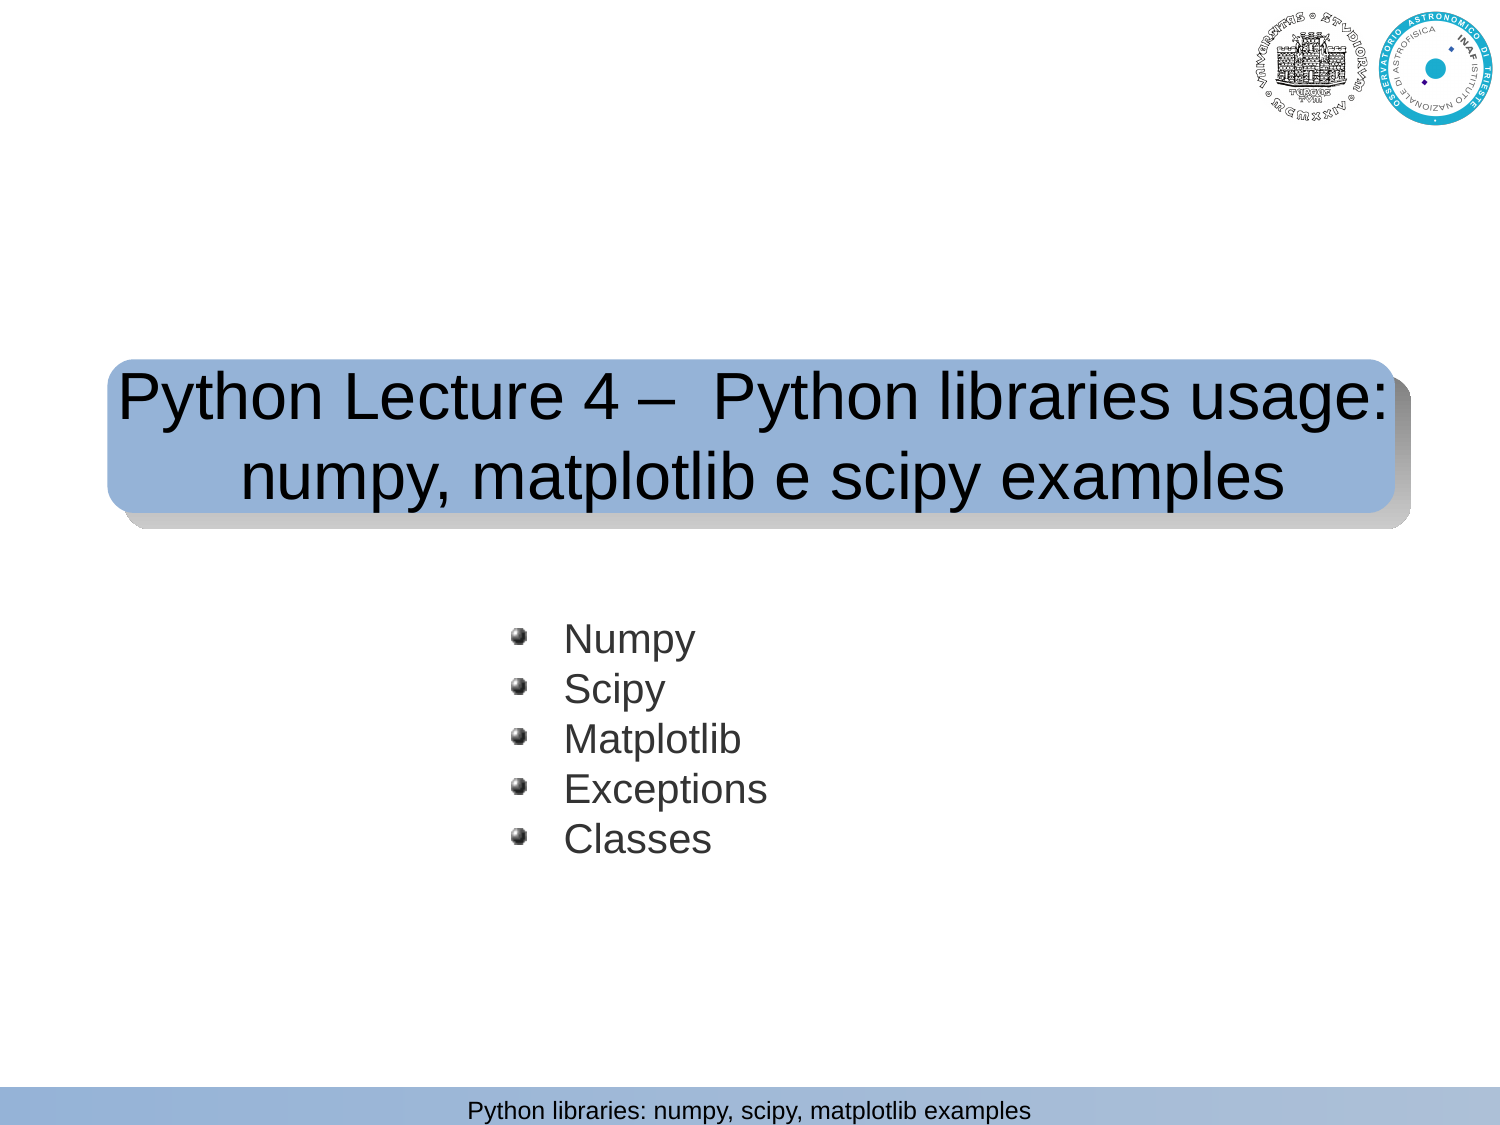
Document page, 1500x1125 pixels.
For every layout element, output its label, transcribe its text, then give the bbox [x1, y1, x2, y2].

picture [1252, 0, 1500, 149]
list Numpy Scipy Matplotlib Exceptions Classes [478, 603, 1175, 978]
text_box Python Lecture 4 – Python libraries usage: numpy, matplotlib e scipy examples [26, 373, 1500, 492]
